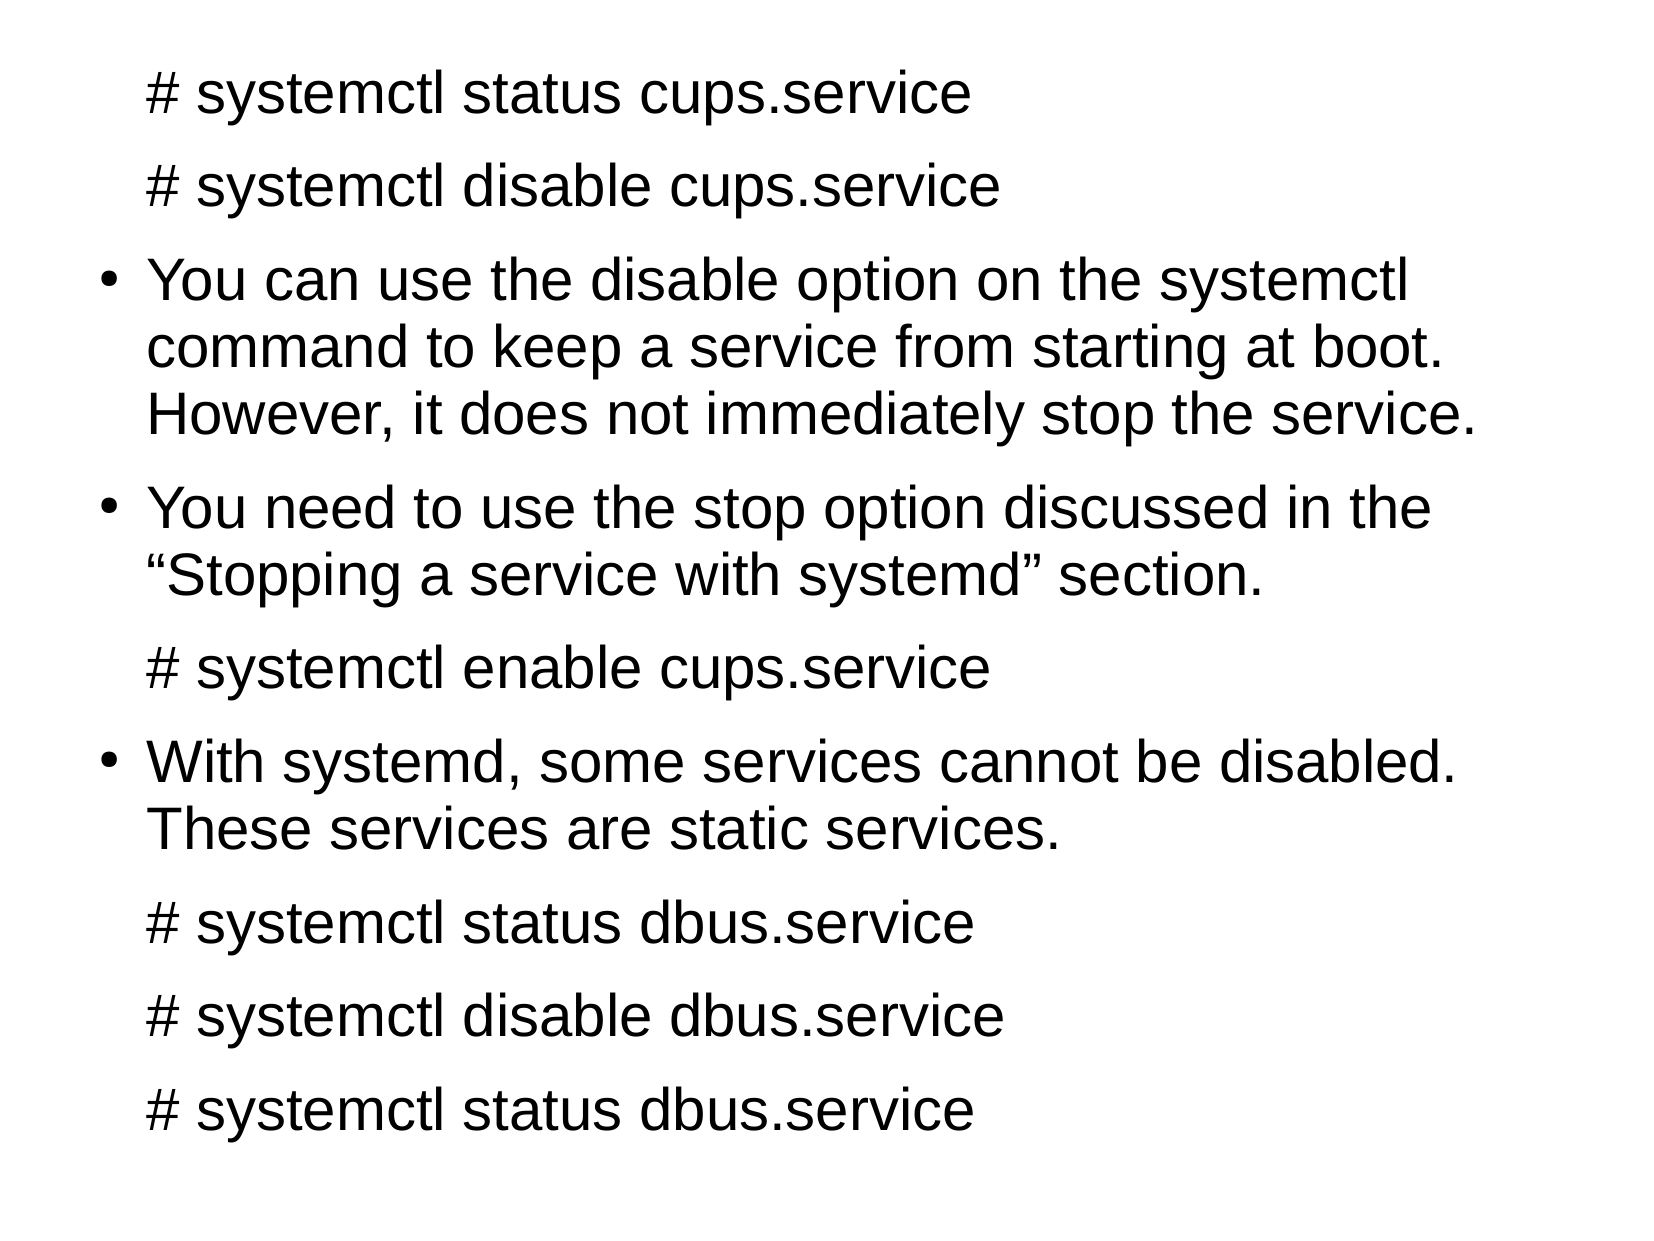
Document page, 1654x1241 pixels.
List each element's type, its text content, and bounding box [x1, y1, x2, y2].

list # systemctl status cups.service # systemctl disable cups.service You can use the disable option on the systemctl command to keep a service from starting at boot. However, it does not immediately stop the service. You need to use the stop option discussed in the “Stopping a service with systemd” section. # systemctl enable cups.service With systemd, some services cannot be disabled. These services are static services. # systemctl status dbus.service # systemctl disable dbus.service # systemctl status dbus.service [82, 59, 1571, 1146]
